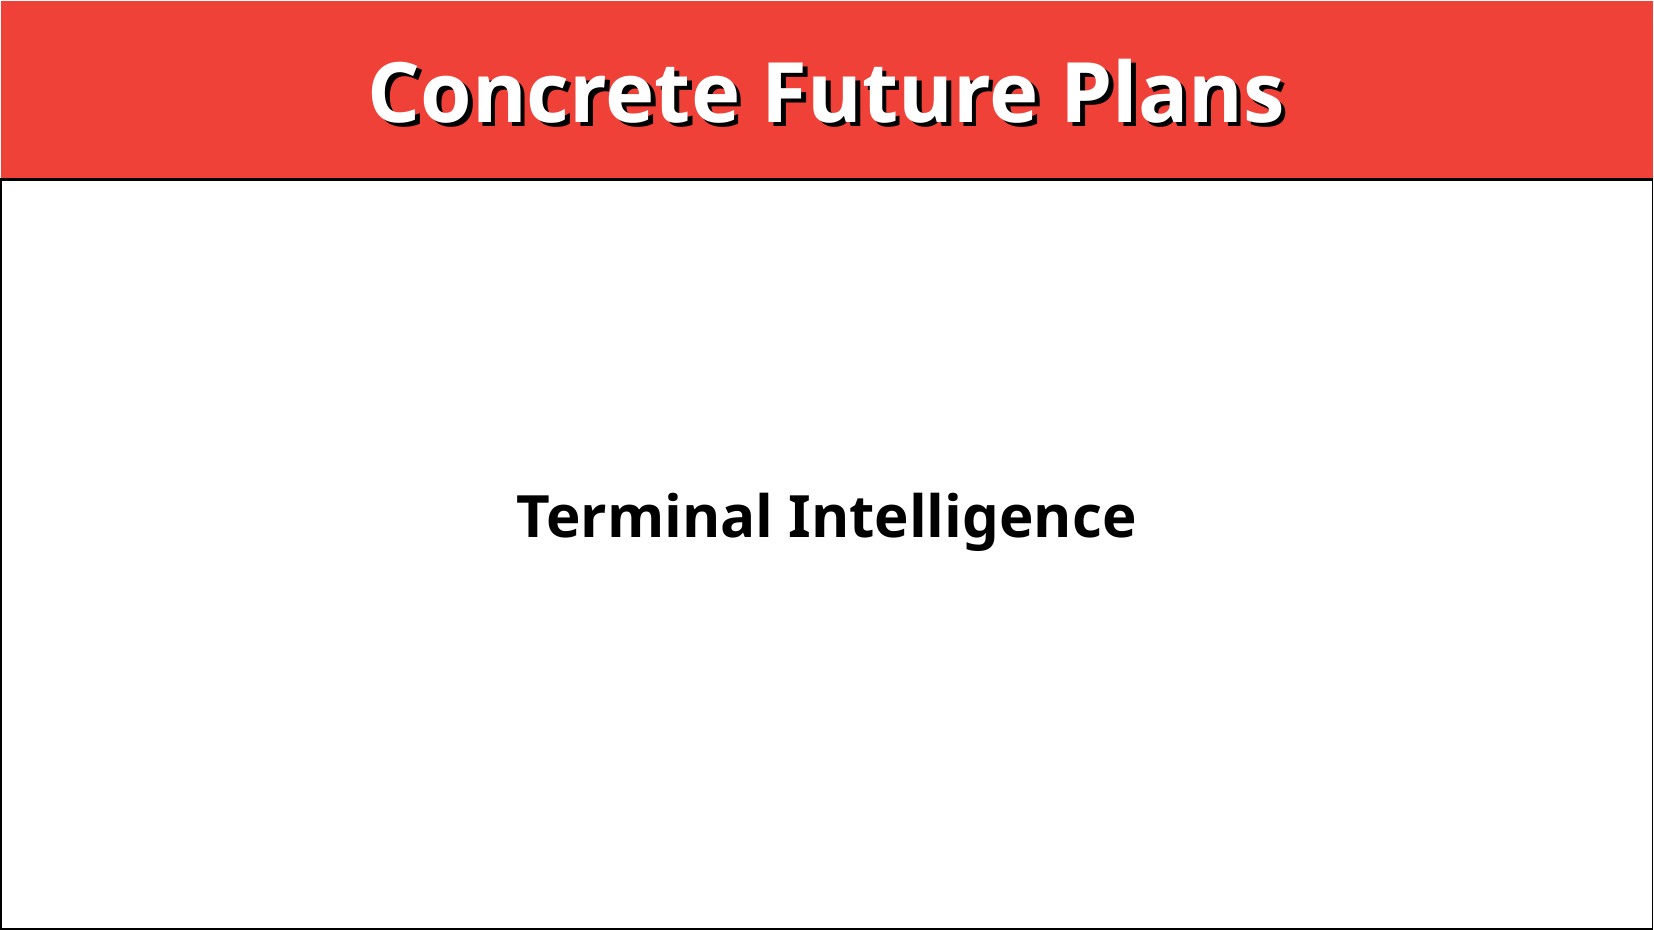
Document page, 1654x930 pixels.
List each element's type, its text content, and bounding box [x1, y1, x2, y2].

text_box Terminal Intelligence [0, 179, 1653, 930]
text_box Concrete Future Plans [0, 0, 1653, 179]
